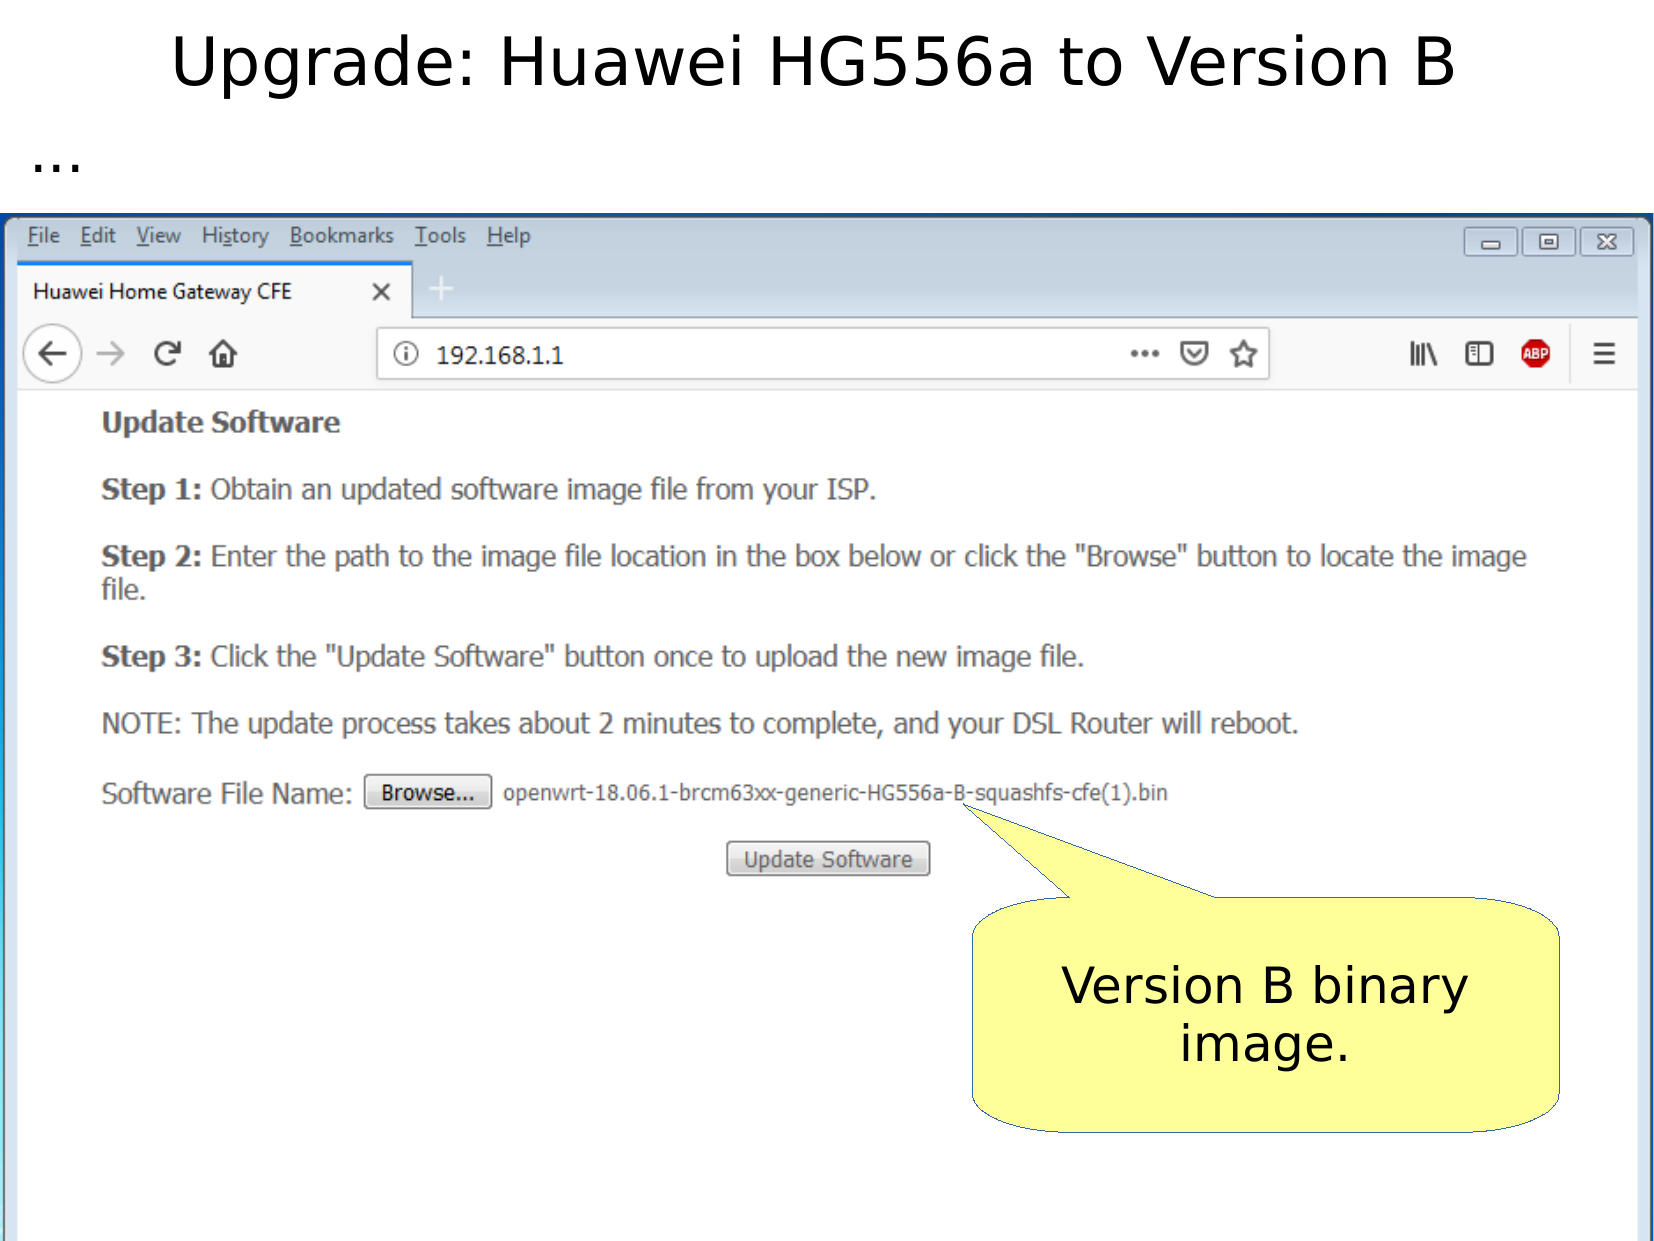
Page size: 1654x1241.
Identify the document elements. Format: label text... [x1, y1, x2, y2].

title Upgrade: Huawei HG556a to Version B [70, 23, 1560, 102]
text_box ... [14, 111, 1645, 199]
text_box Version B binary image. [963, 803, 1560, 1133]
picture [0, 213, 1654, 1241]
